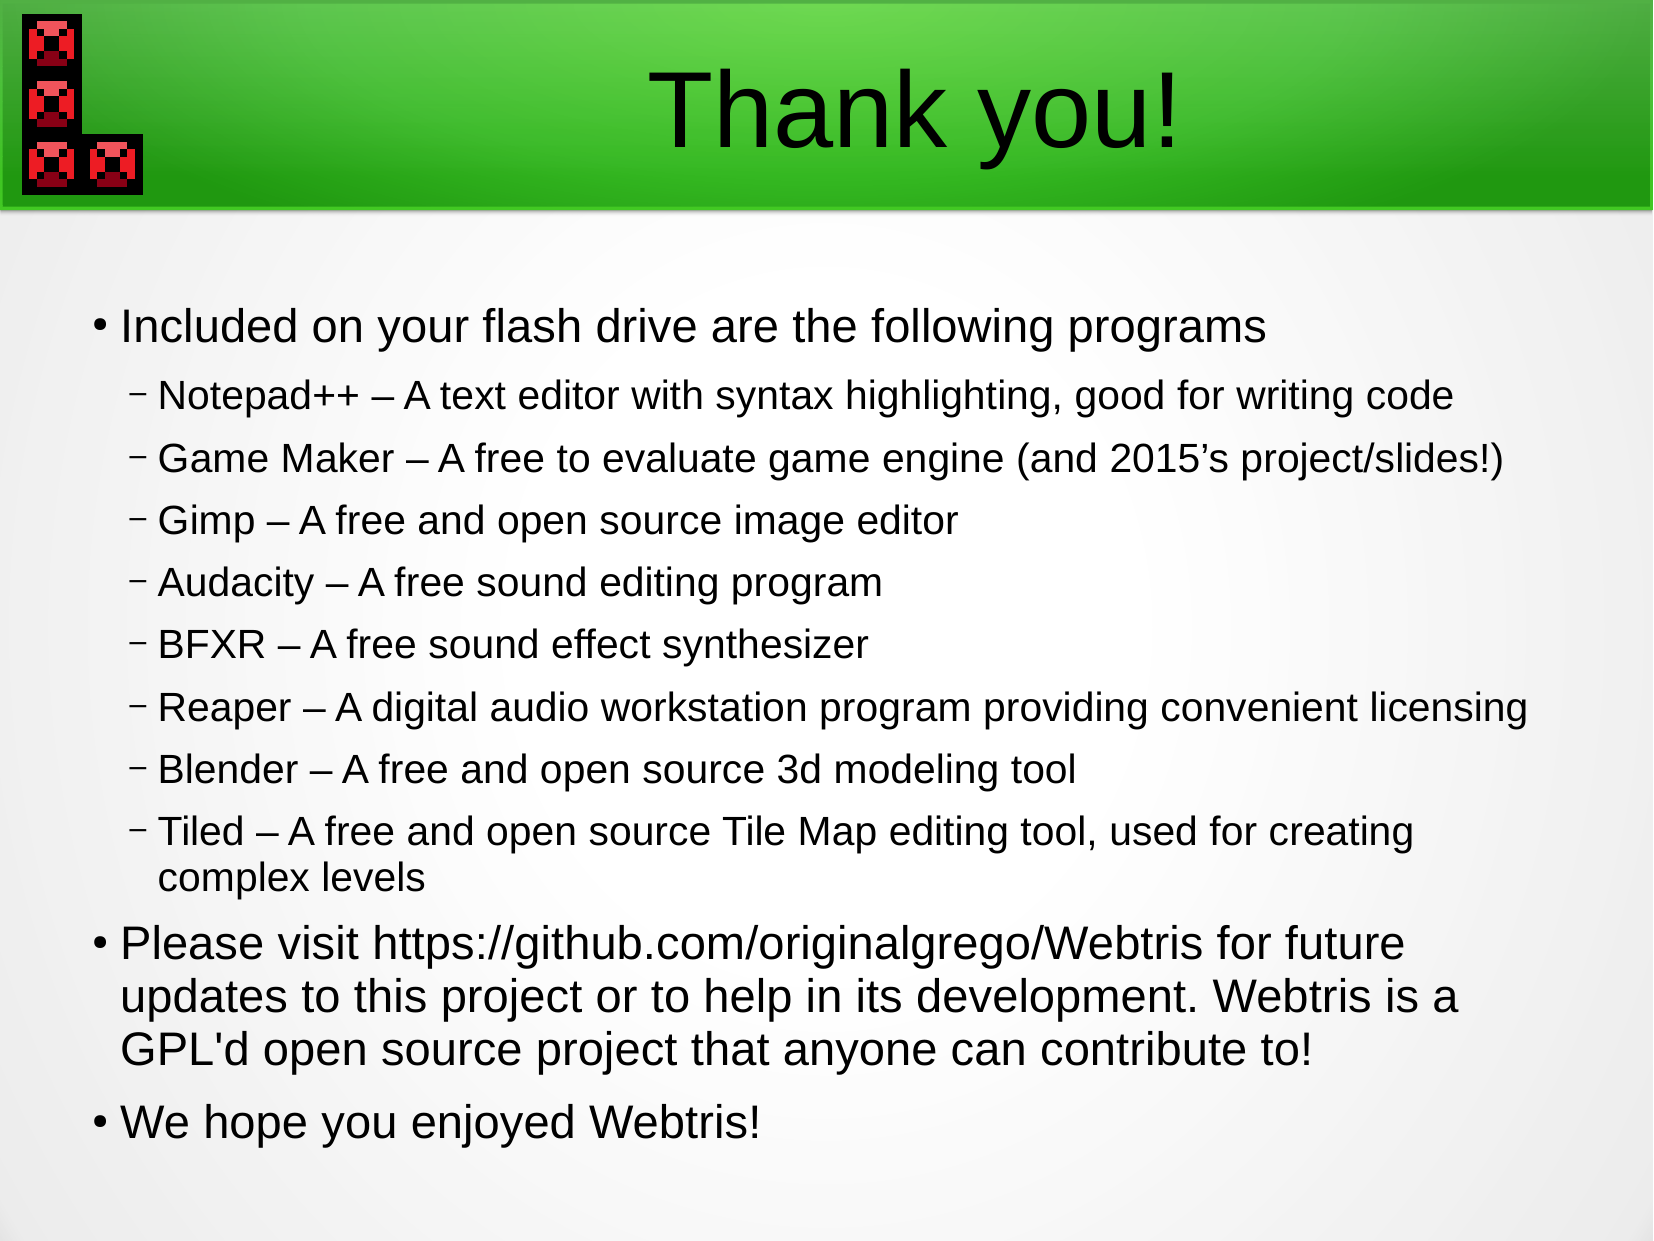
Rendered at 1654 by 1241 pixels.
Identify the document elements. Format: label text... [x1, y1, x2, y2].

title Thank you! [195, 30, 1636, 190]
list Included on your flash drive are the following programs Notepad++ – A text editor with syntax highlighting, good for writing code Game Maker – A free to evaluate game engine (and 2015’s project/slides!) Gimp – A free and open source image editor Audacity – A free sound editing program BFXR – A free sound effect synthesizer Reaper – A digital audio workstation program providing convenient licensing Blender – A free and open source 3d modeling tool Tiled – A free and open source Tile Map editing tool, used for creating complex levels Please visit https://github.com/originalgrego/Webtris for future updates to this project or to help in its development. Webtris is a GPL'd open source project that anyone can contribute to! We hope you enjoyed Webtris! [82, 299, 1571, 1171]
picture [22, 14, 143, 195]
